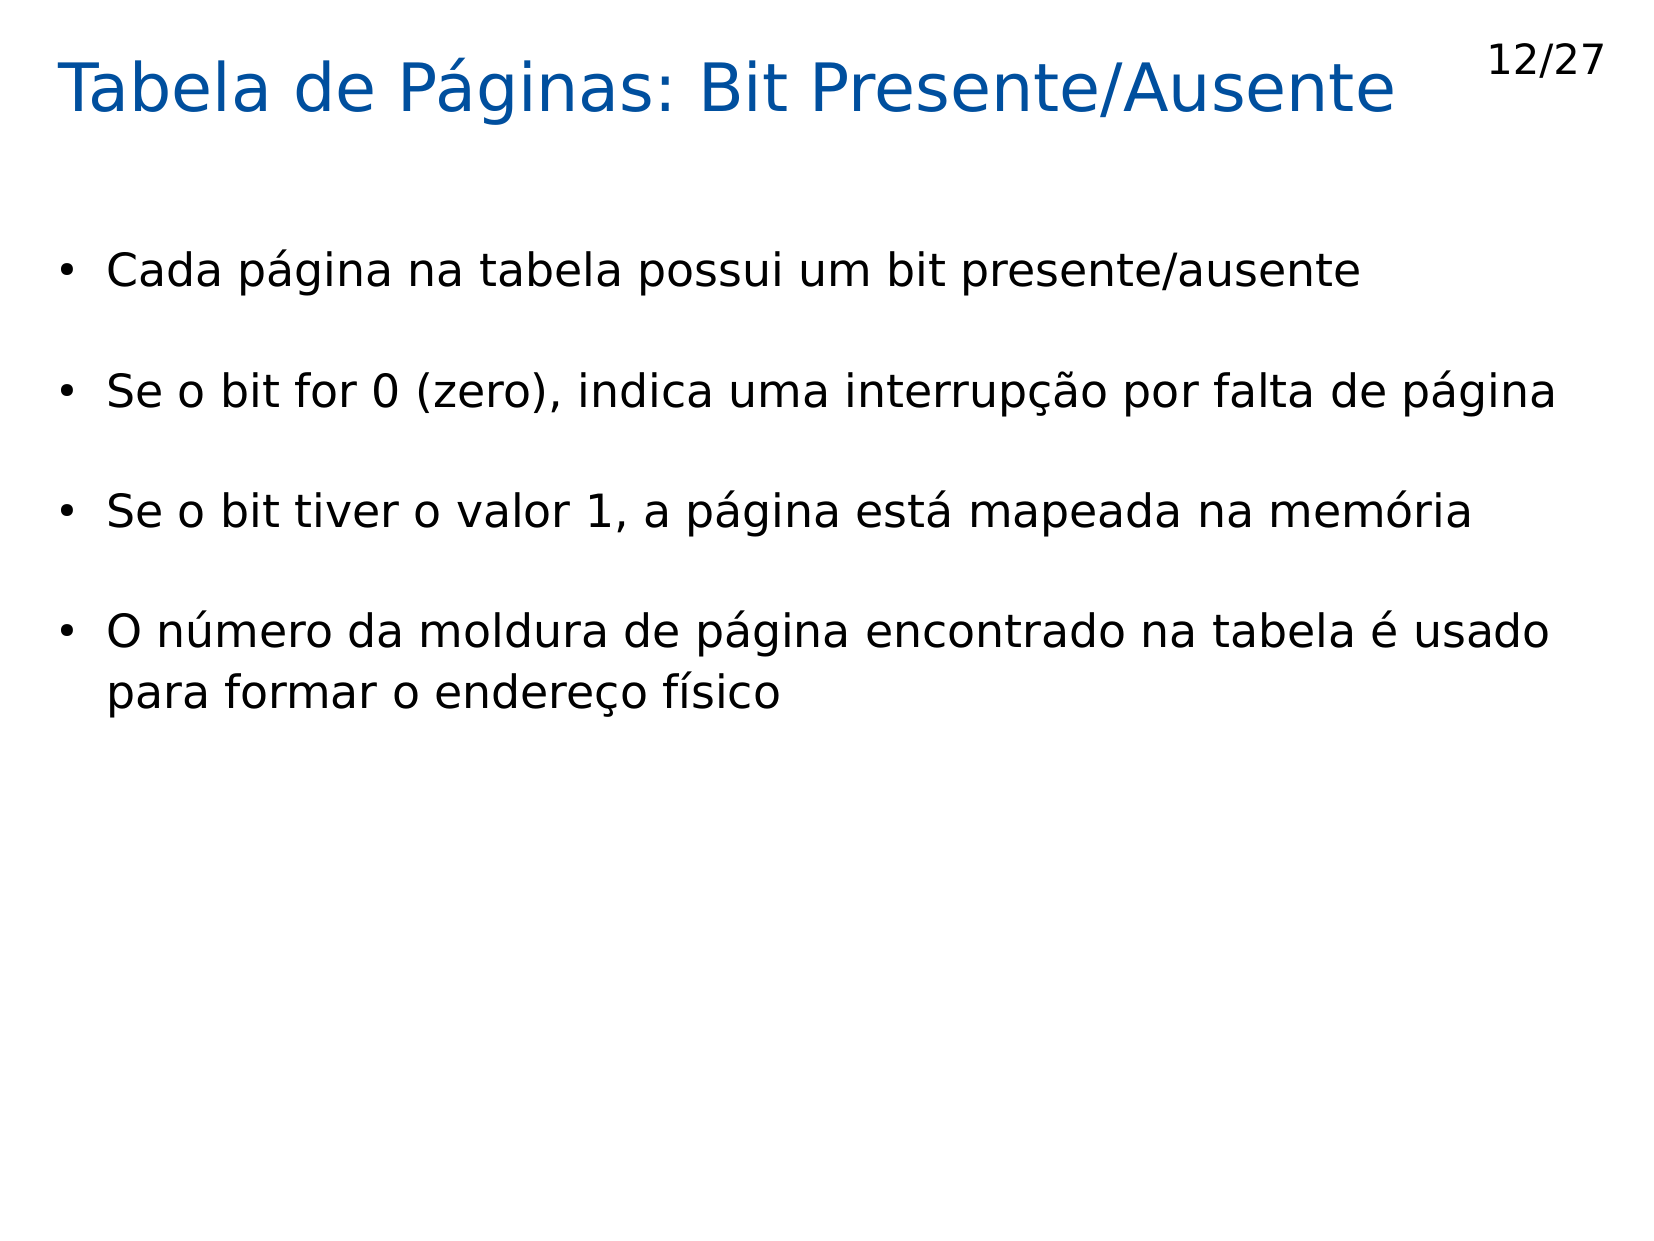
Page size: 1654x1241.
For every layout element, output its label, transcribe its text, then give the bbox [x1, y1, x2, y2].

title Tabela de Páginas: Bit Presente/Ausente [59, 29, 1506, 148]
list Cada página na tabela possui um bit presente/ausente Se o bit for 0 (zero), indica uma interrupção por falta de página Se o bit tiver o valor 1, a página está mapeada na memória O número da moldura de página encontrado na tabela é usado para formar o endereço físico [59, 236, 1595, 1211]
